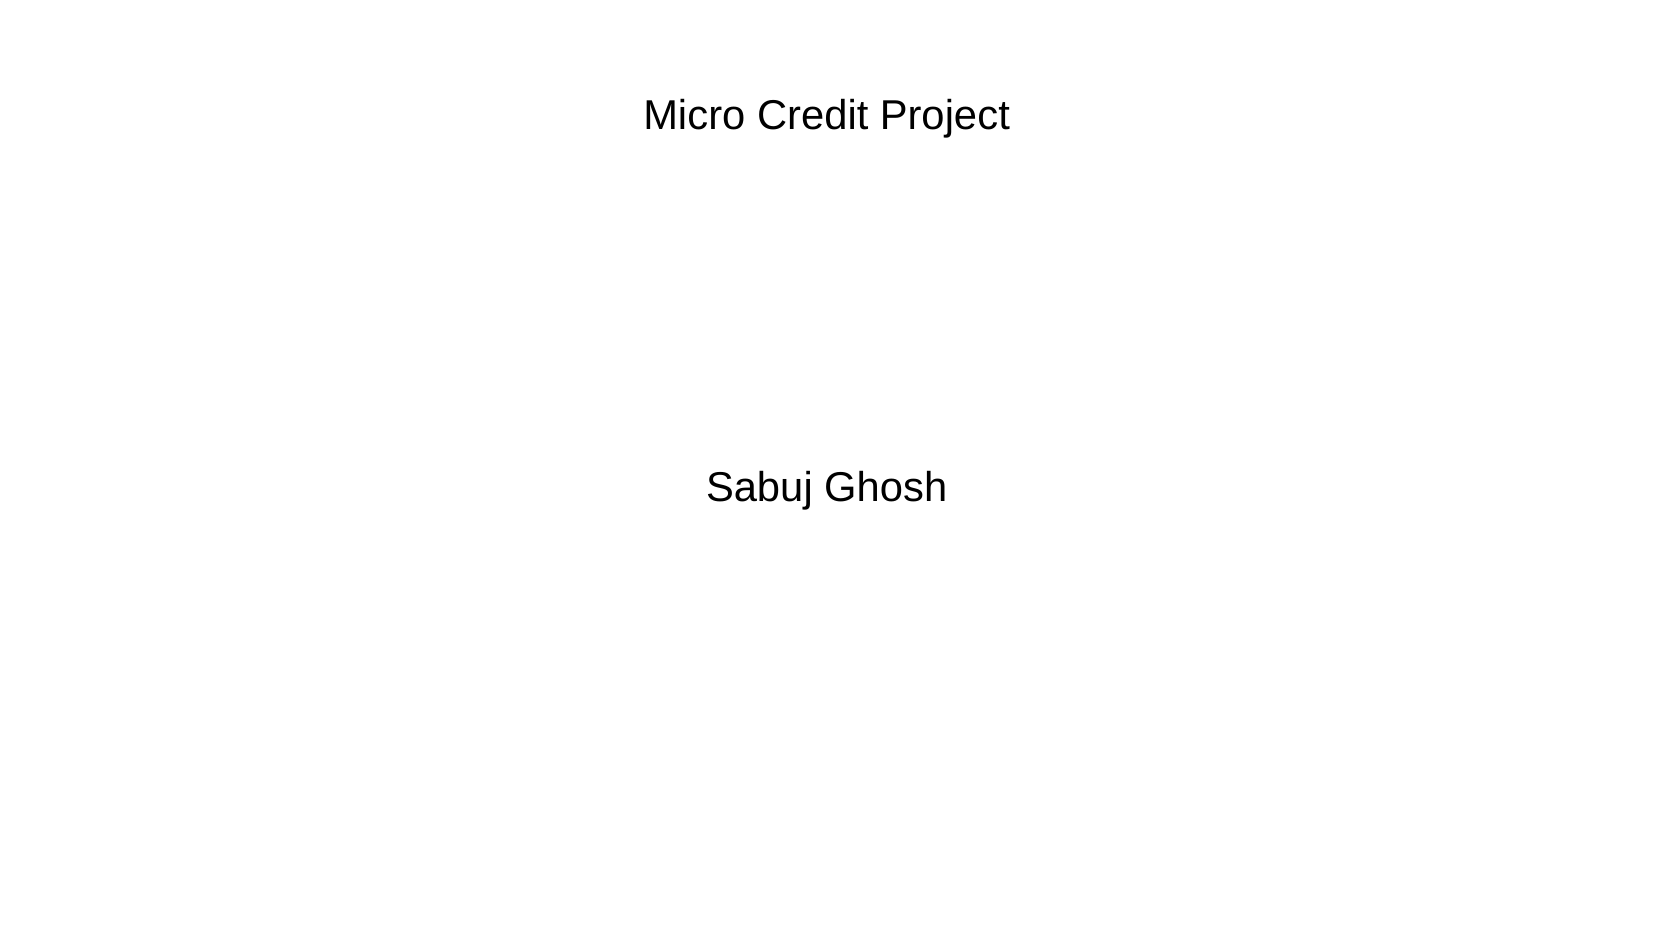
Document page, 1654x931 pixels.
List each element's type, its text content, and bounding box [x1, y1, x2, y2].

subtitle Sabuj Ghosh [82, 217, 1571, 758]
title Micro Credit Project [82, 37, 1571, 193]
